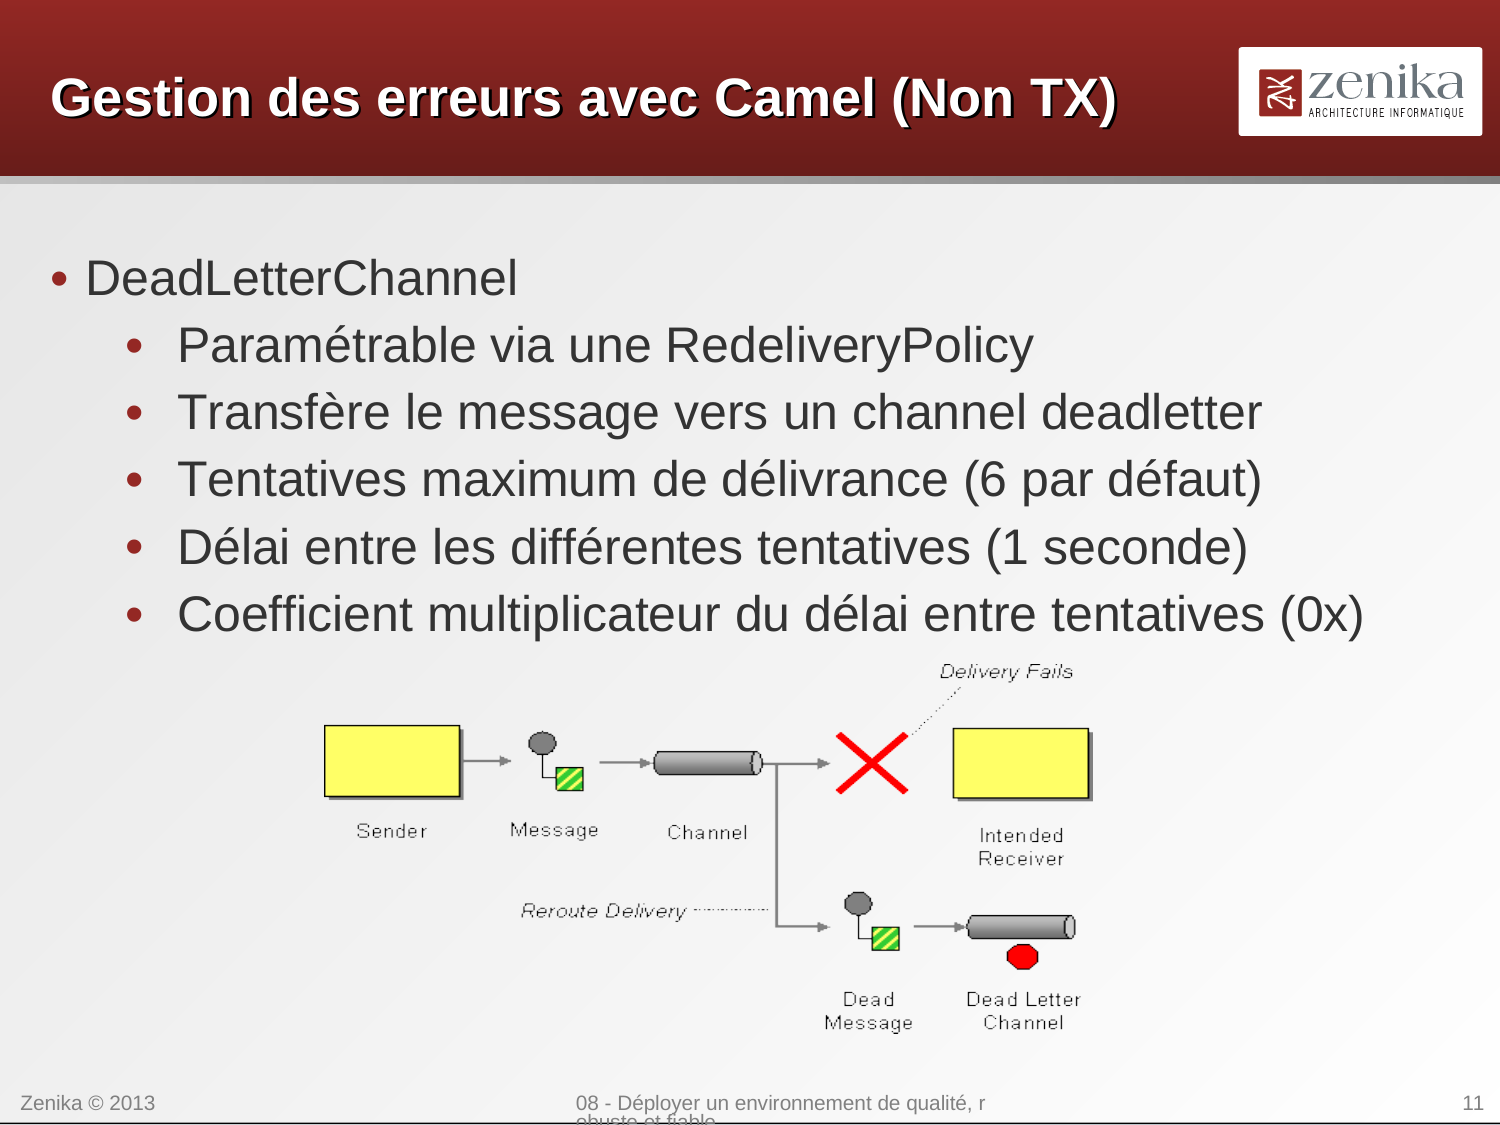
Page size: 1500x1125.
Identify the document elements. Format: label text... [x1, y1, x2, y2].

title Gestion des erreurs avec Camel (Non TX) [50, 22, 1206, 172]
picture [1257, 58, 1464, 125]
picture [324, 664, 1093, 1034]
list DeadLetterChannel Paramétrable via une RedeliveryPolicy Transfère le message vers un channel deadletter Tentatives maximum de délivrance (6 par défaut) Délai entre les différentes tentatives (1 seconde) Coefficient multiplicateur du délai entre tentatives (0x) [50, 250, 1477, 1064]
